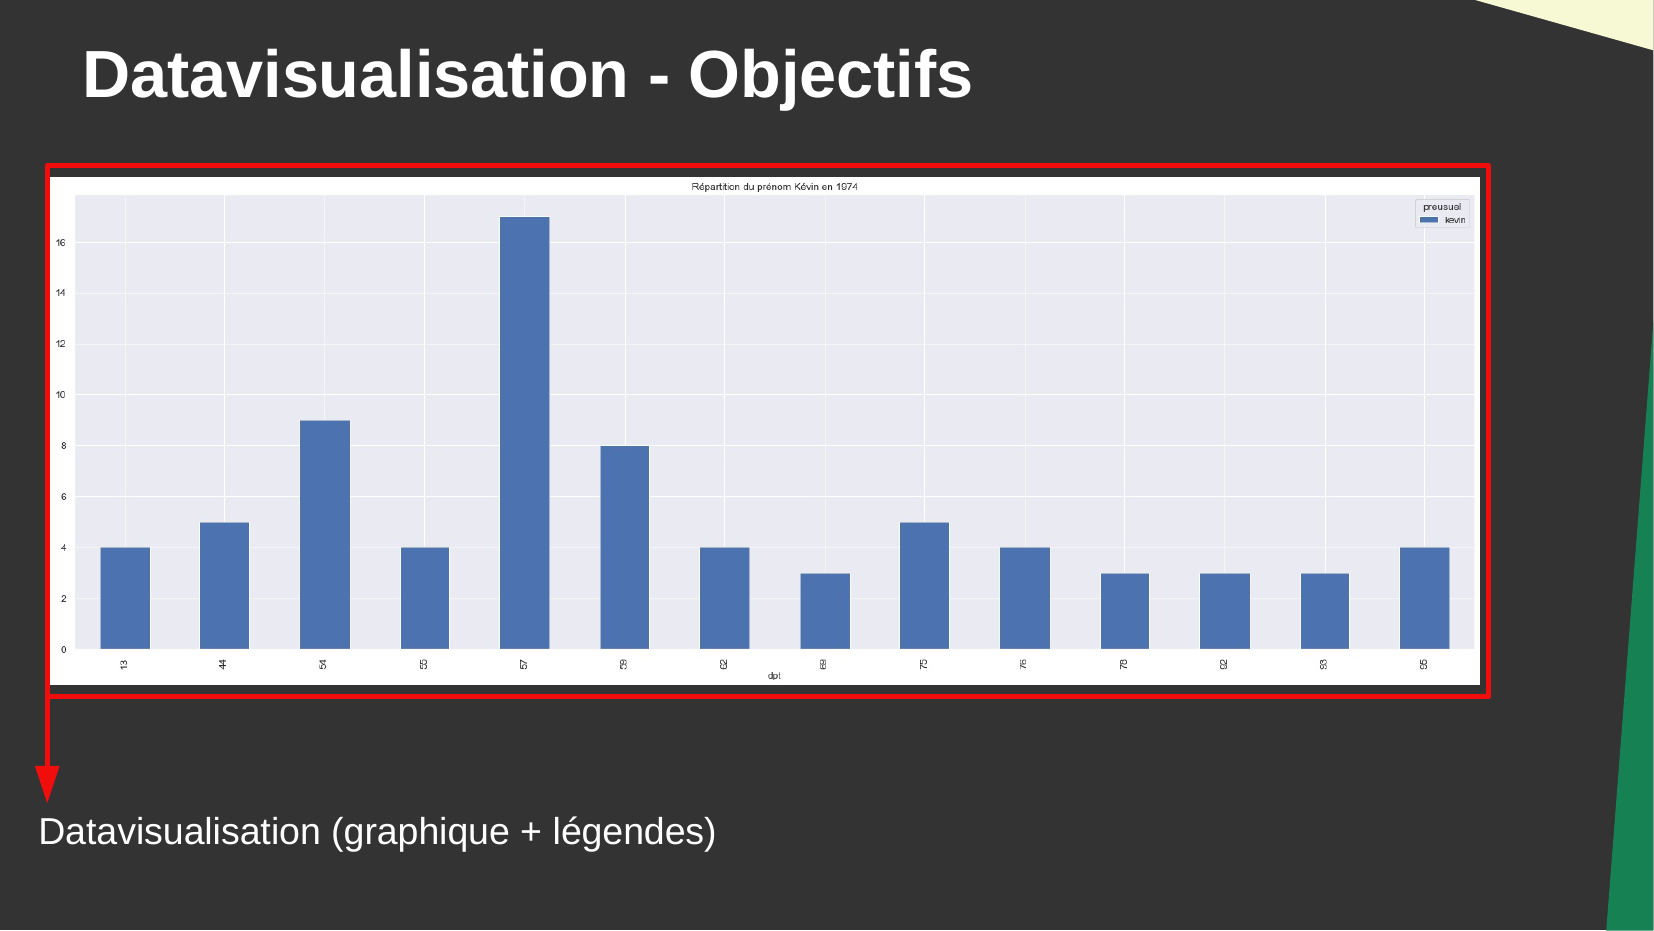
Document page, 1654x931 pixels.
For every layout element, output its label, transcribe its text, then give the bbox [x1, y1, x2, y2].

picture [50, 177, 1480, 686]
text_box [1606, 313, 1654, 931]
text_box [1475, 0, 1654, 51]
title Datavisualisation - Objectifs [82, 37, 1571, 122]
text_box Datavisualisation (graphique + légendes) [23, 803, 733, 860]
